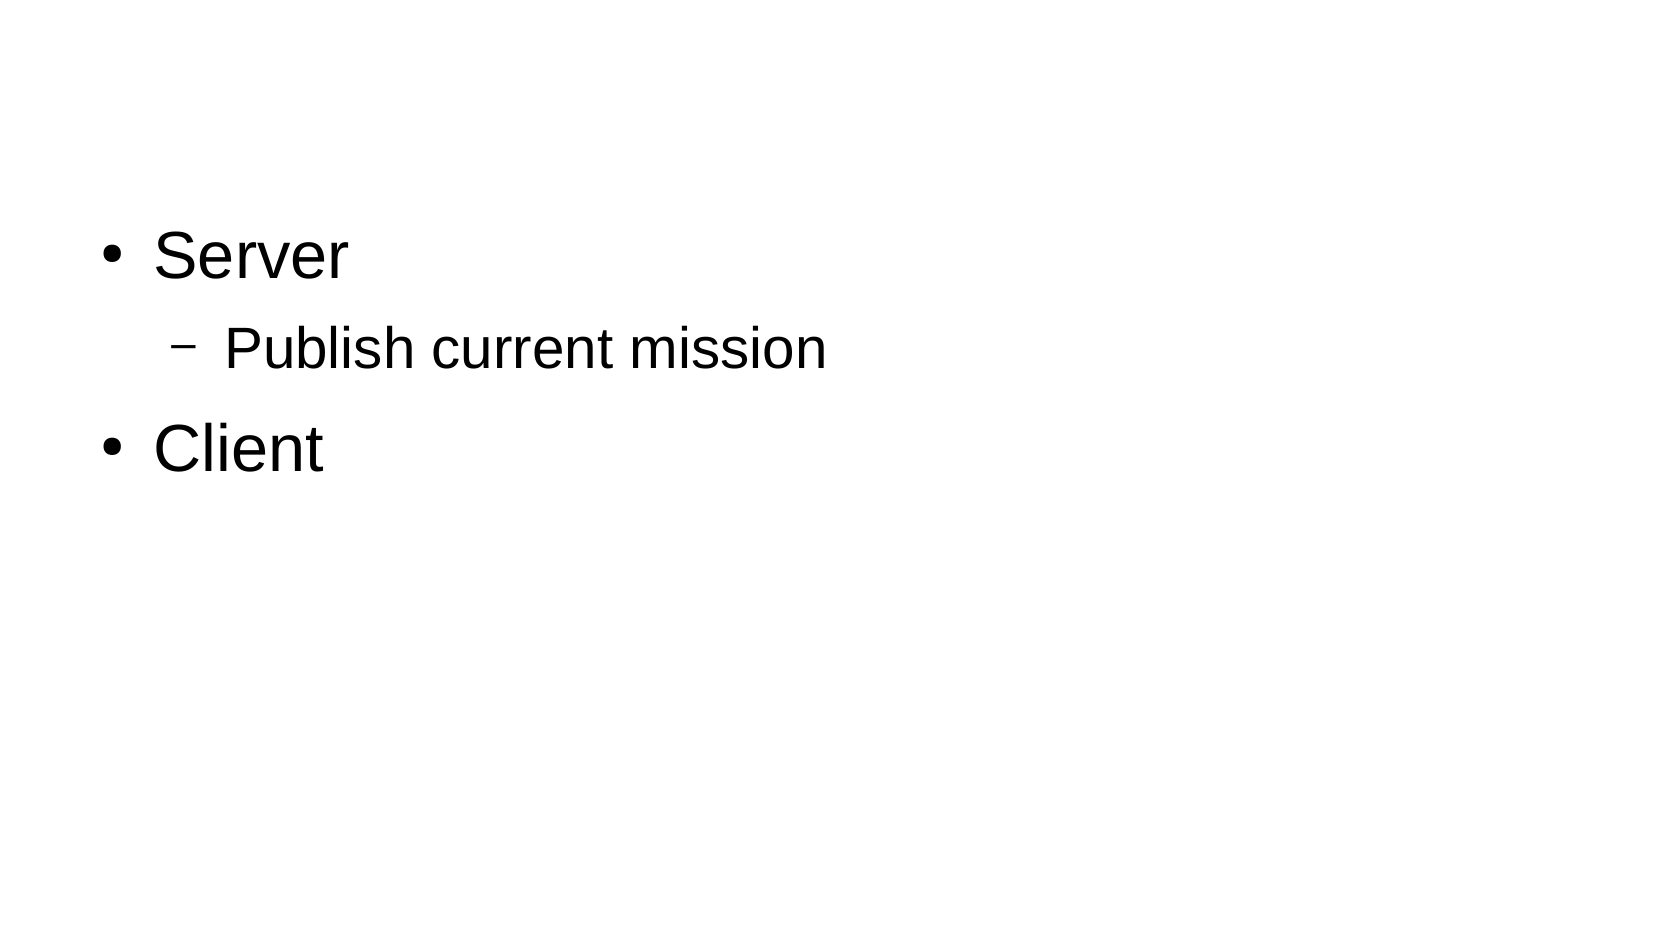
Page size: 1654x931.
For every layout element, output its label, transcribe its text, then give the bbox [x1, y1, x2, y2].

list Server Publish current mission Client [82, 217, 1571, 758]
